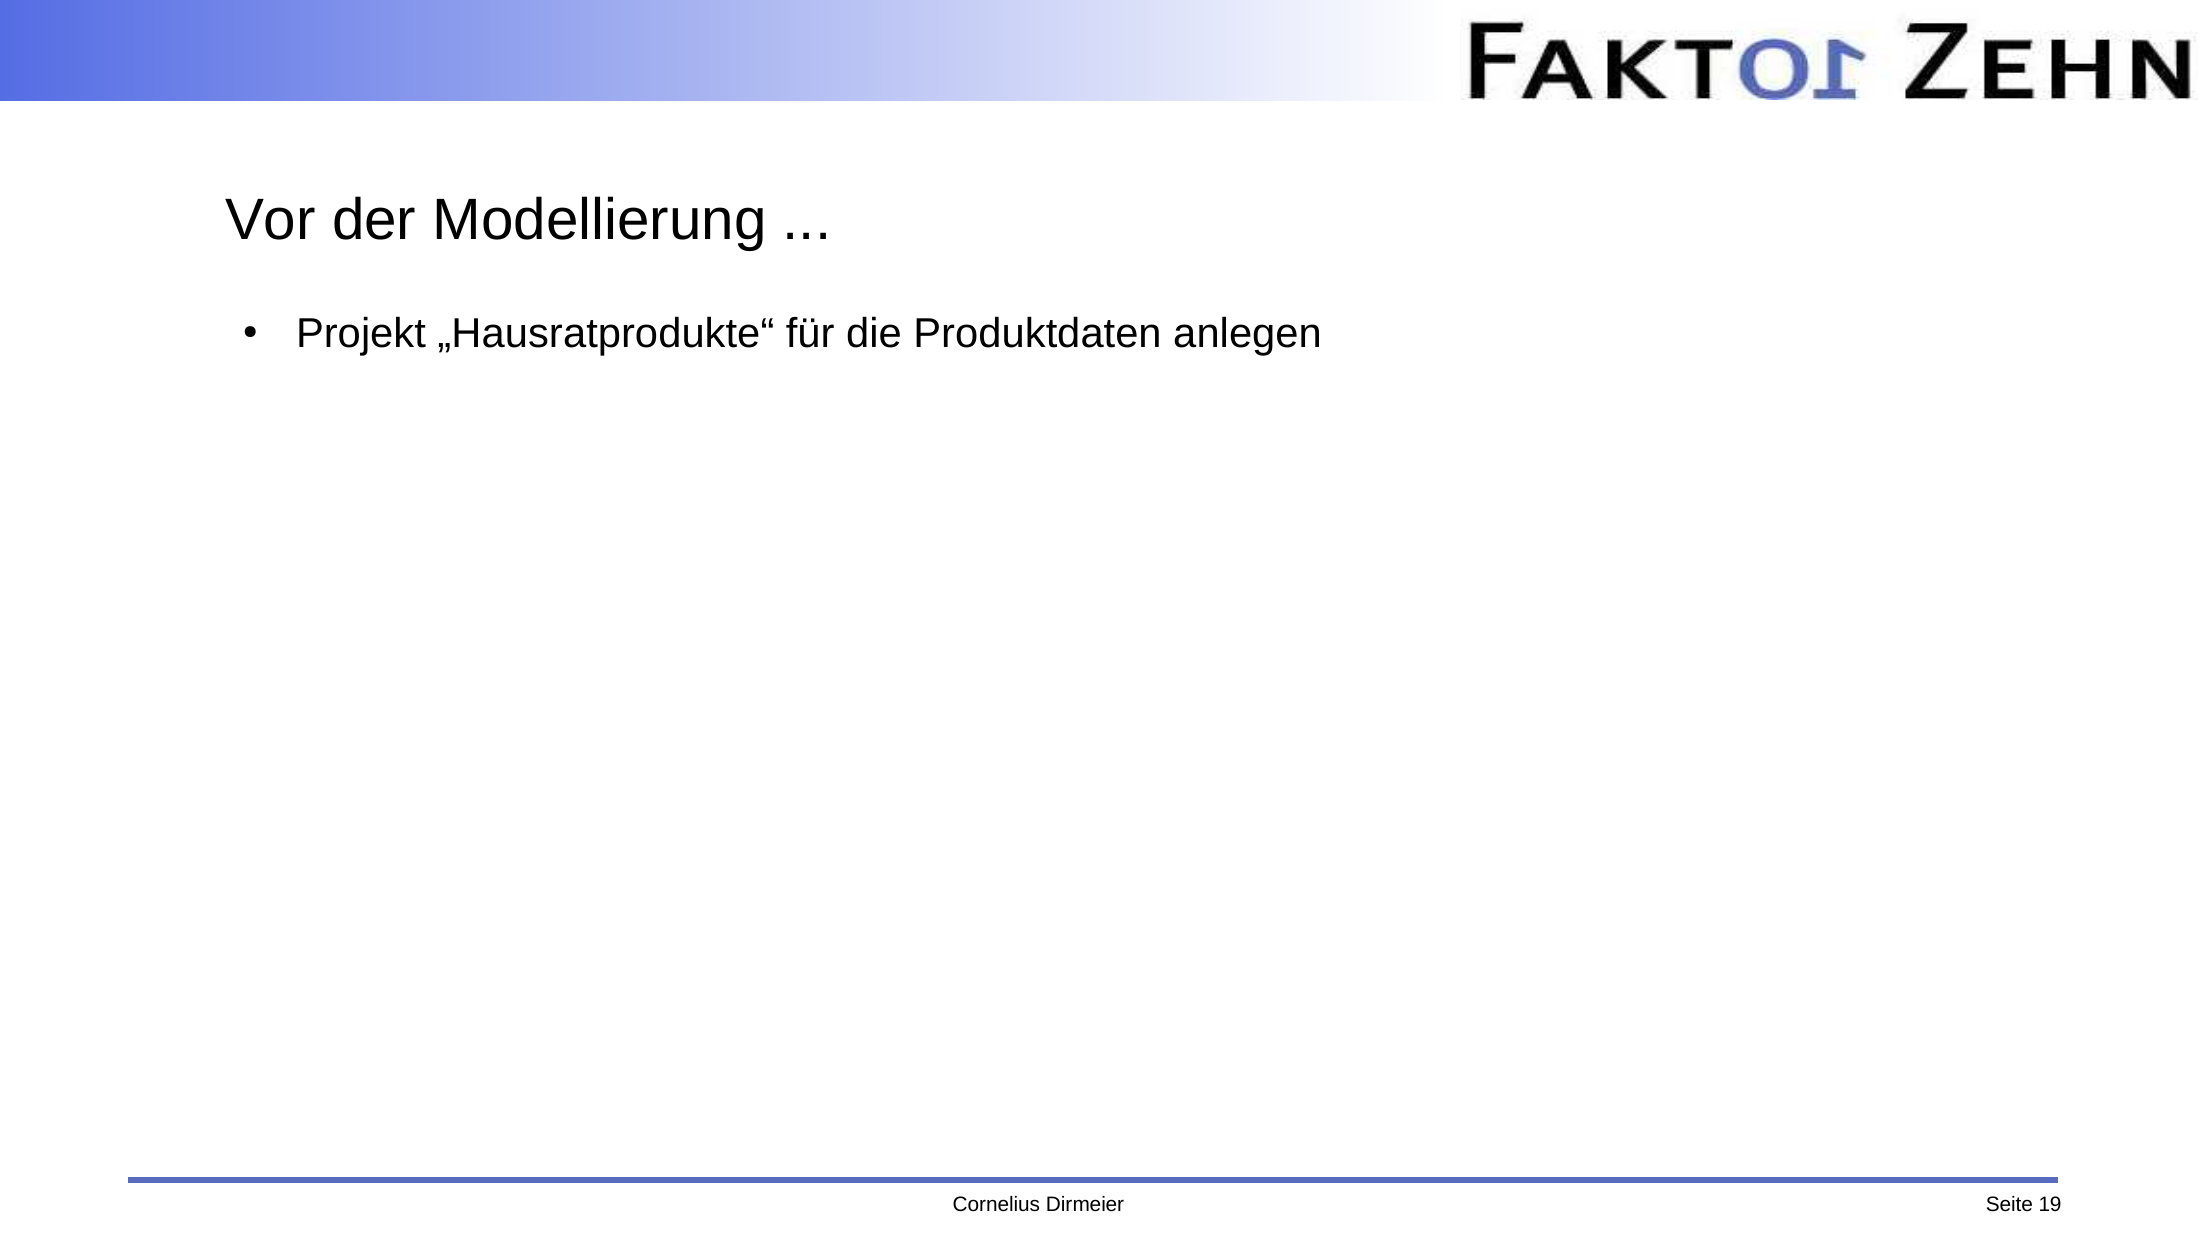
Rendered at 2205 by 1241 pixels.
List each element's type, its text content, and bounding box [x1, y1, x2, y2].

title Vor der Modellierung ... [225, 142, 1981, 296]
list Projekt „Hausratprodukte“ für die Produktdaten anlegen [225, 310, 1981, 1078]
picture [1460, 7, 2202, 100]
